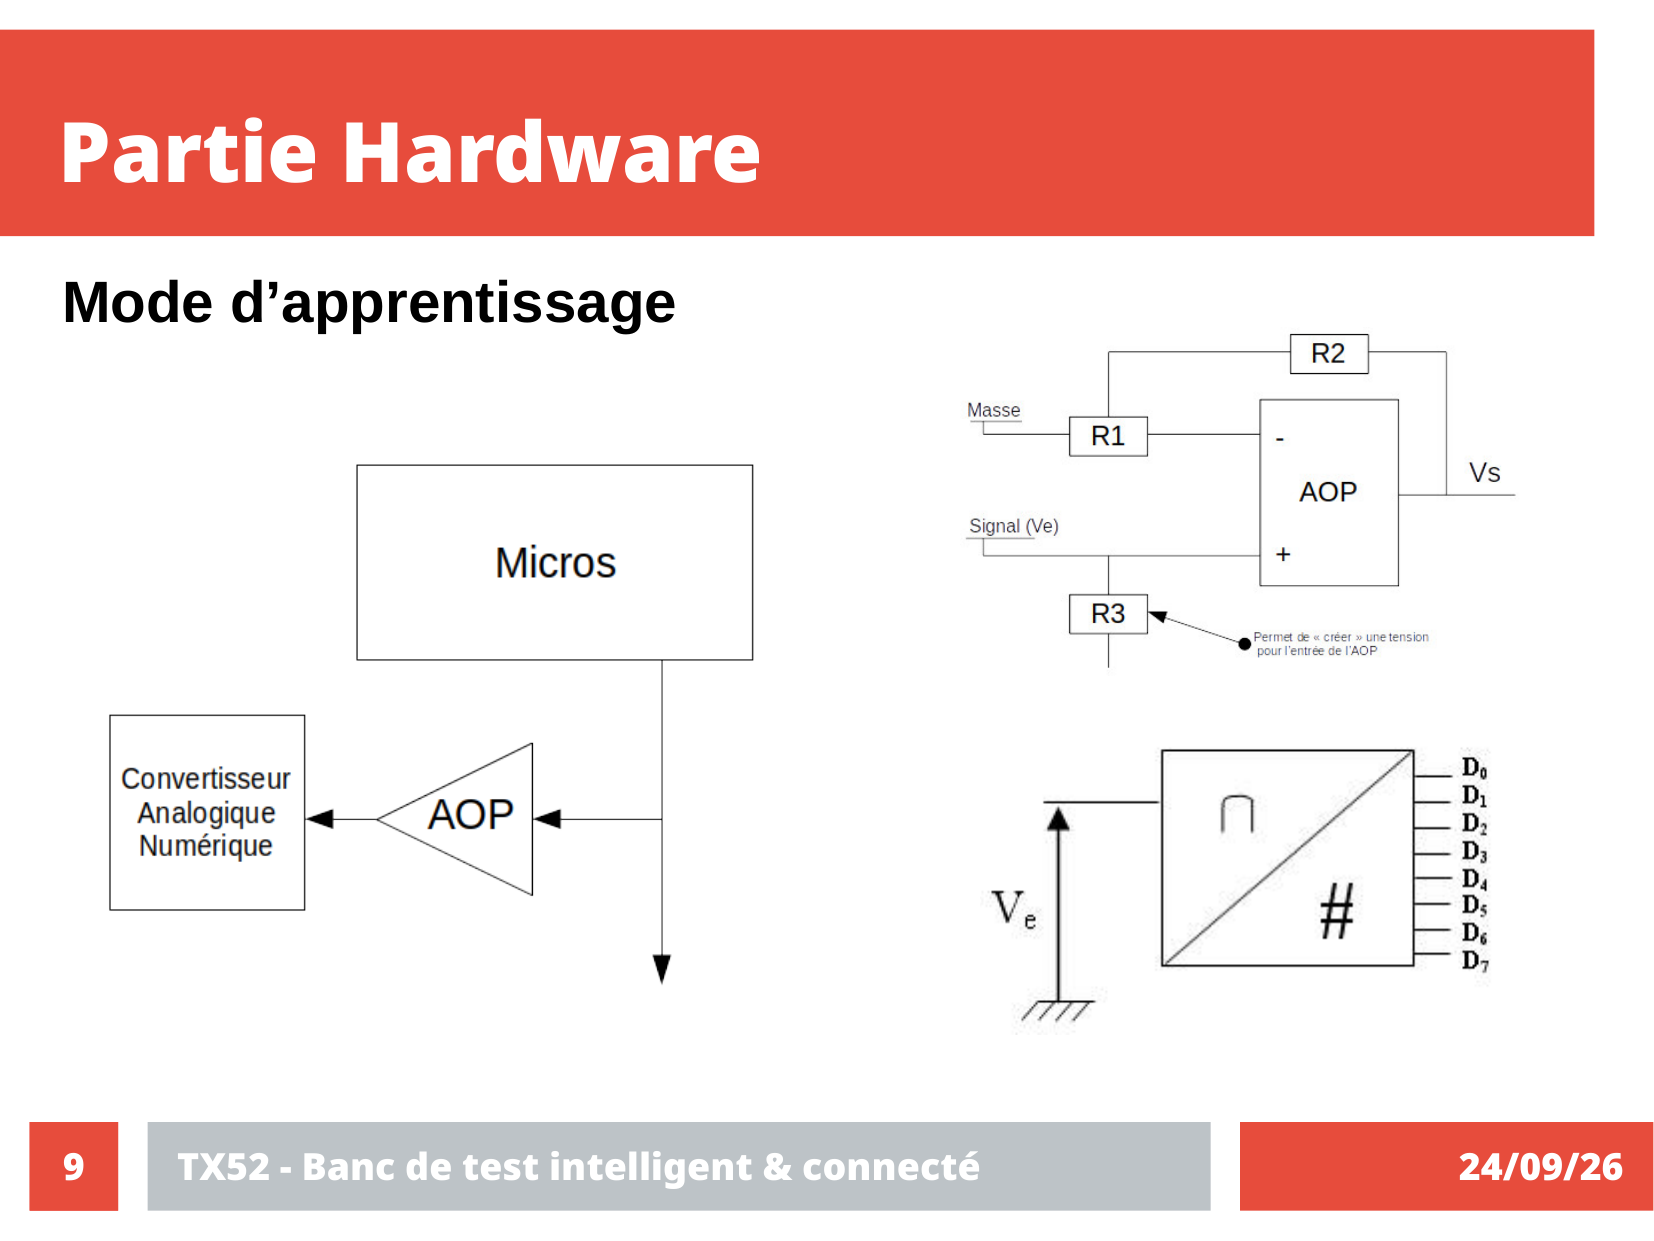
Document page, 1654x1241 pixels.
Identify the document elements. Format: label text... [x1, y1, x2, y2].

picture [980, 732, 1503, 1035]
picture [951, 318, 1524, 686]
title Partie Hardware [59, 59, 1595, 207]
text_box Mode d’apprentissage [47, 262, 693, 343]
picture [90, 402, 922, 993]
